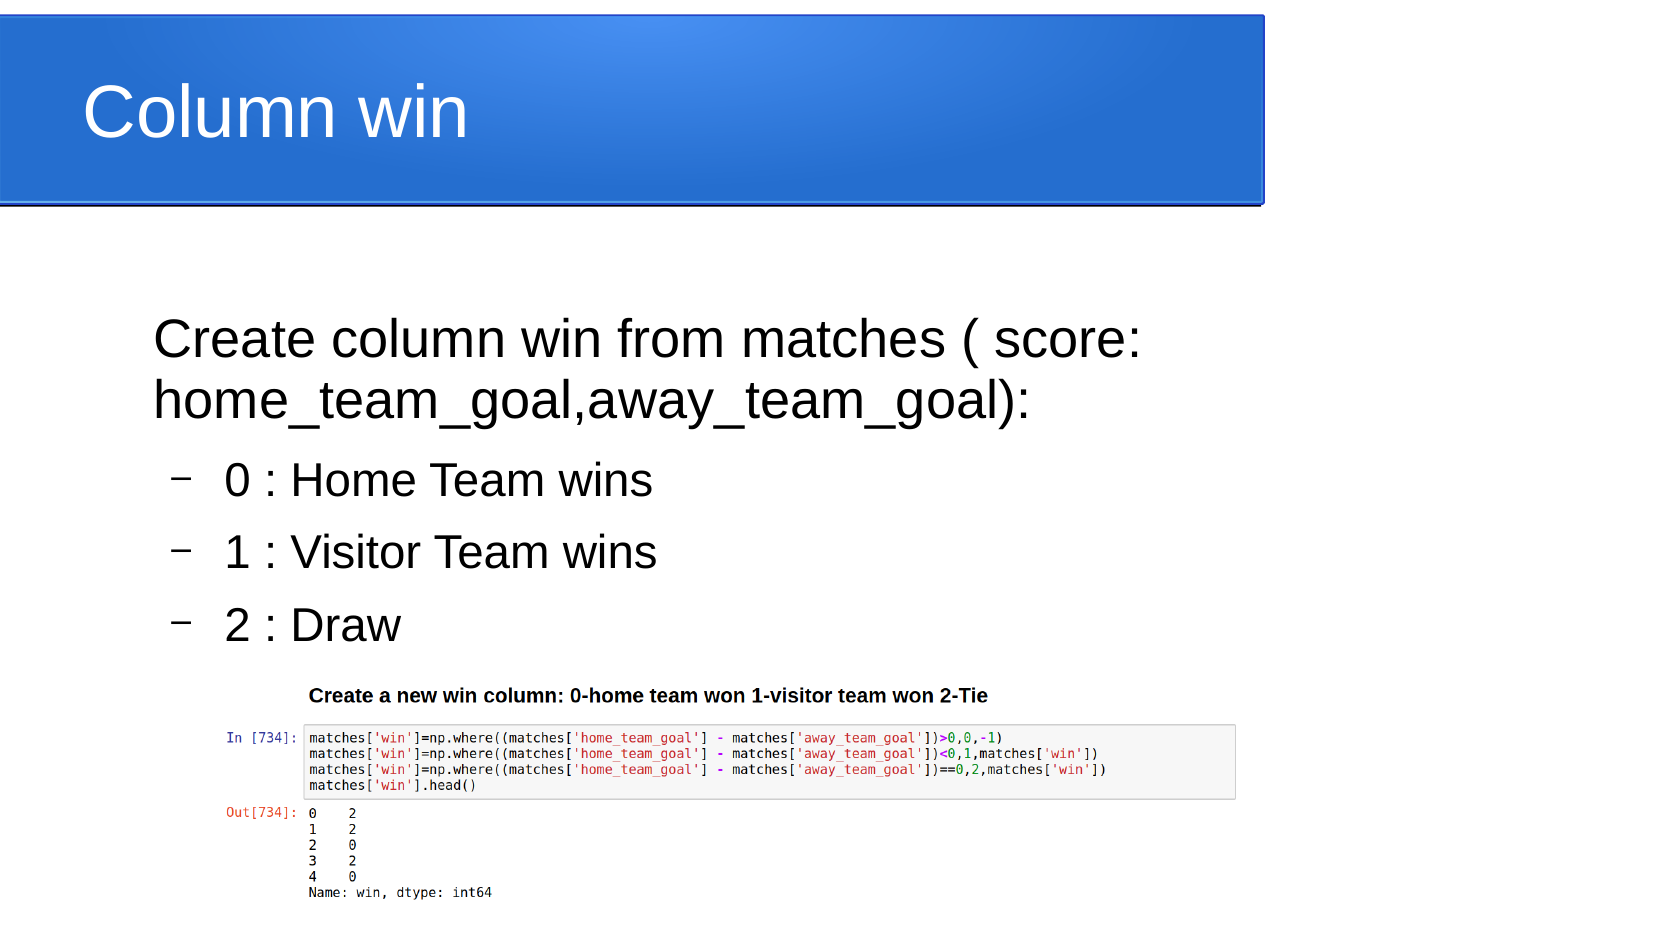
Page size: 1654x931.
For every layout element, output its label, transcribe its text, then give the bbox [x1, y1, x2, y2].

list Create column win from matches ( score: home_team_goal,away_team_goal): 0 : Home Team wins 1 : Visitor Team wins 2 : Draw [82, 224, 1571, 764]
title Column win [82, 35, 1235, 189]
picture [216, 665, 1246, 901]
